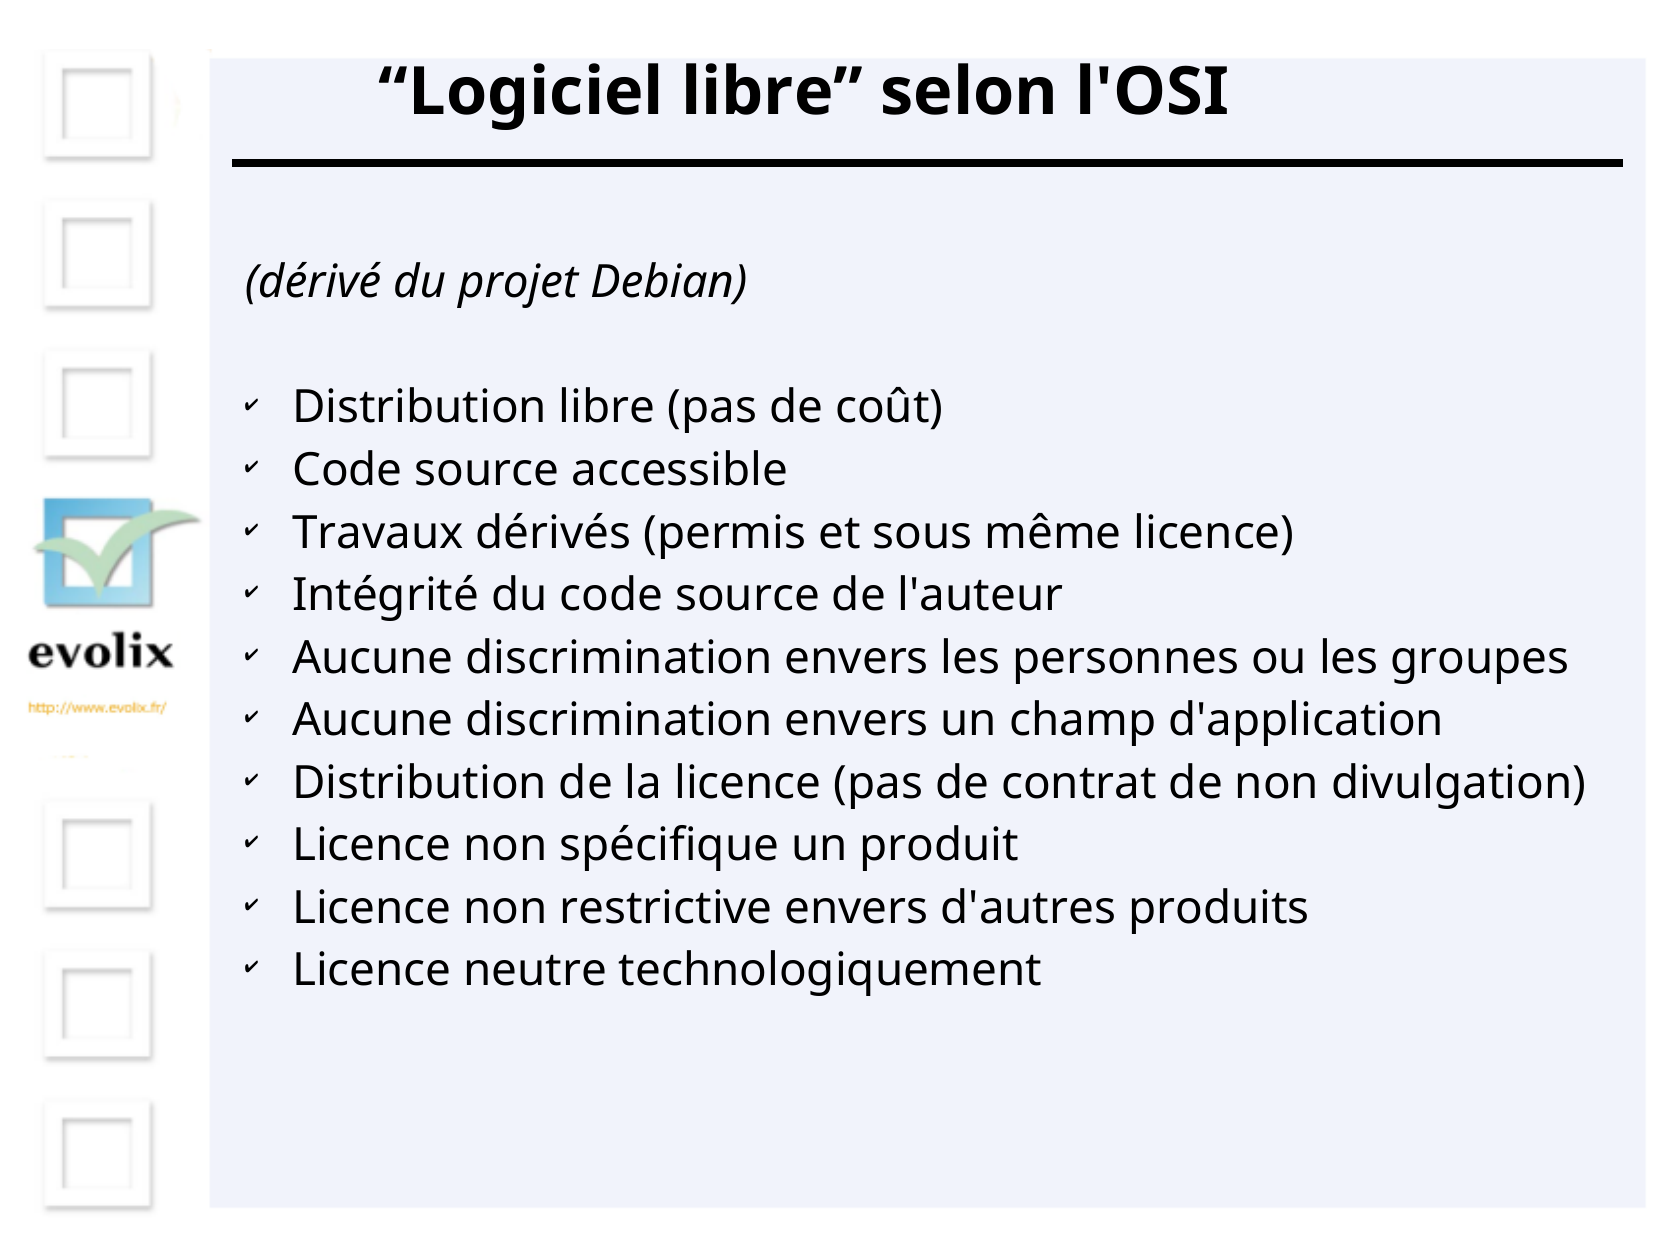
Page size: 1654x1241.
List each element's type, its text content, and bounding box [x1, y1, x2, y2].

title “Logiciel libre” selon l'OSI [22, 0, 1604, 179]
picture [0, 49, 1654, 1218]
subtitle (dérivé du projet Debian) Distribution libre (pas de coût) Code source accessible Travaux dérivés (permis et sous même licence) Intégrité du code source de l'auteur Aucune discrimination envers les personnes ou les groupes Aucune discrimination envers un champ d'application Distribution de la licence (pas de contrat de non divulgation) Licence non spécifique un produit Licence non restrictive envers d'autres produits Licence neutre technologiquement [209, 214, 1654, 1125]
